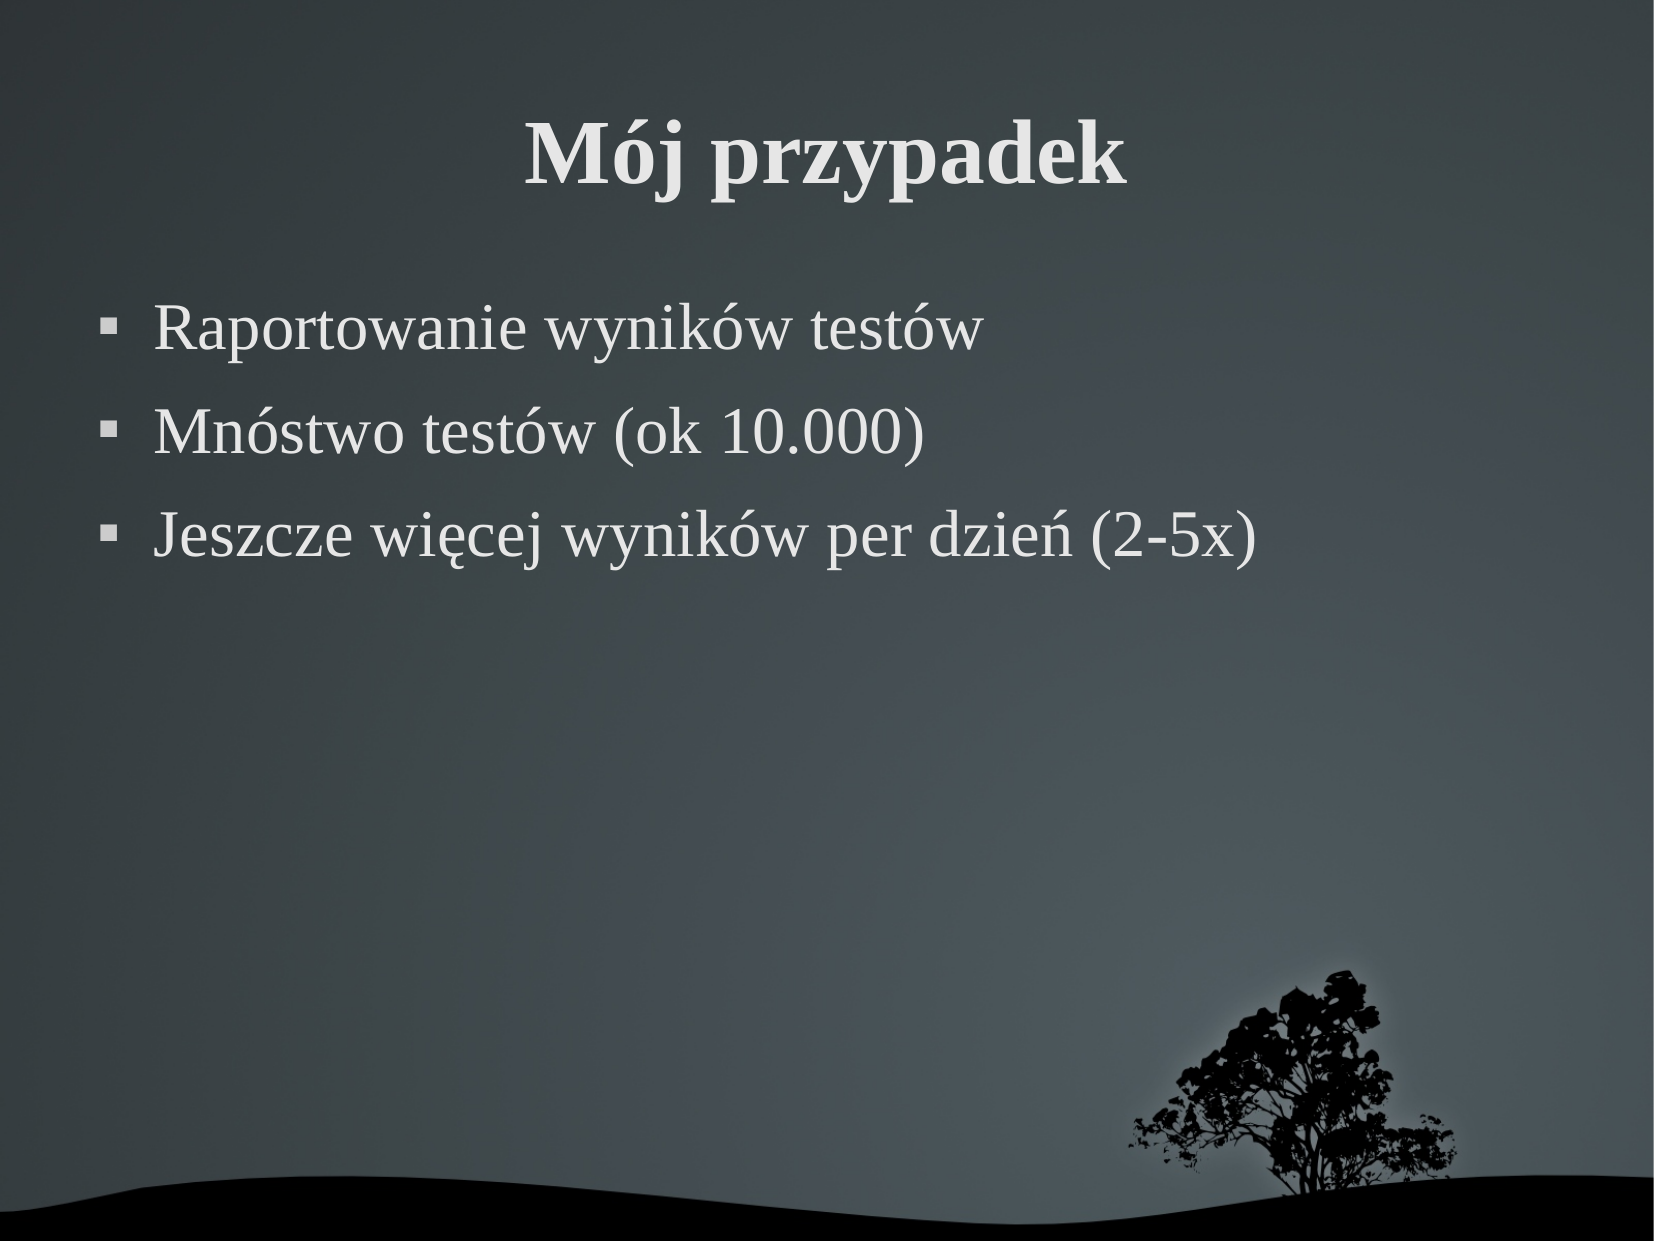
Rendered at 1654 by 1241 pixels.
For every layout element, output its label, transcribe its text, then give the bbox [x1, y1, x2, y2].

picture [0, 0, 1654, 1241]
title Mój przypadek [82, 56, 1571, 250]
list Raportowanie wyników testów Mnóstwo testów (ok 10.000) Jeszcze więcej wyników per dzień (2-5x) [82, 290, 1571, 1094]
